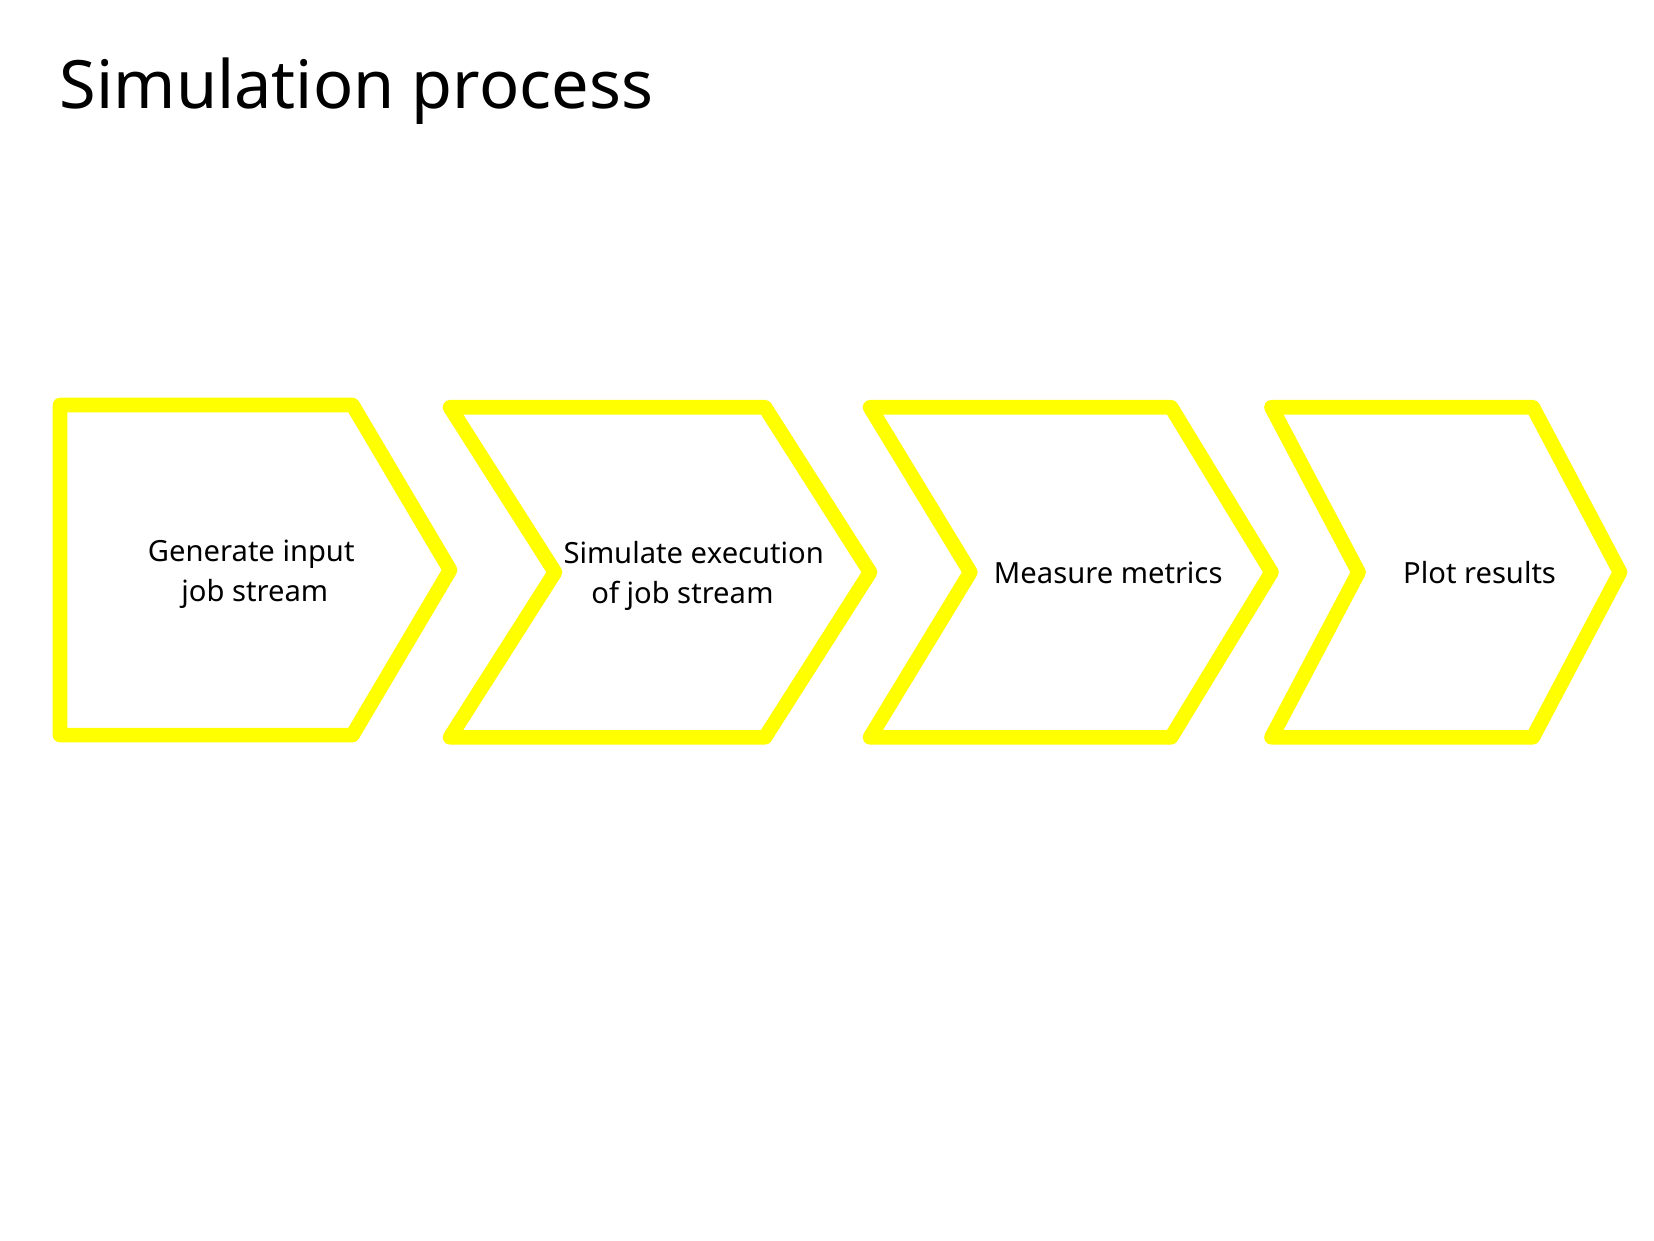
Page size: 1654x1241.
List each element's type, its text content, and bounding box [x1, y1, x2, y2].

text_box Plot results [1271, 407, 1621, 738]
text_box Generate input job stream [60, 405, 451, 736]
text_box Measure metrics [870, 407, 1272, 738]
text_box Simulation process [45, 30, 1561, 128]
text_box Simulate execution of job stream [450, 407, 871, 738]
